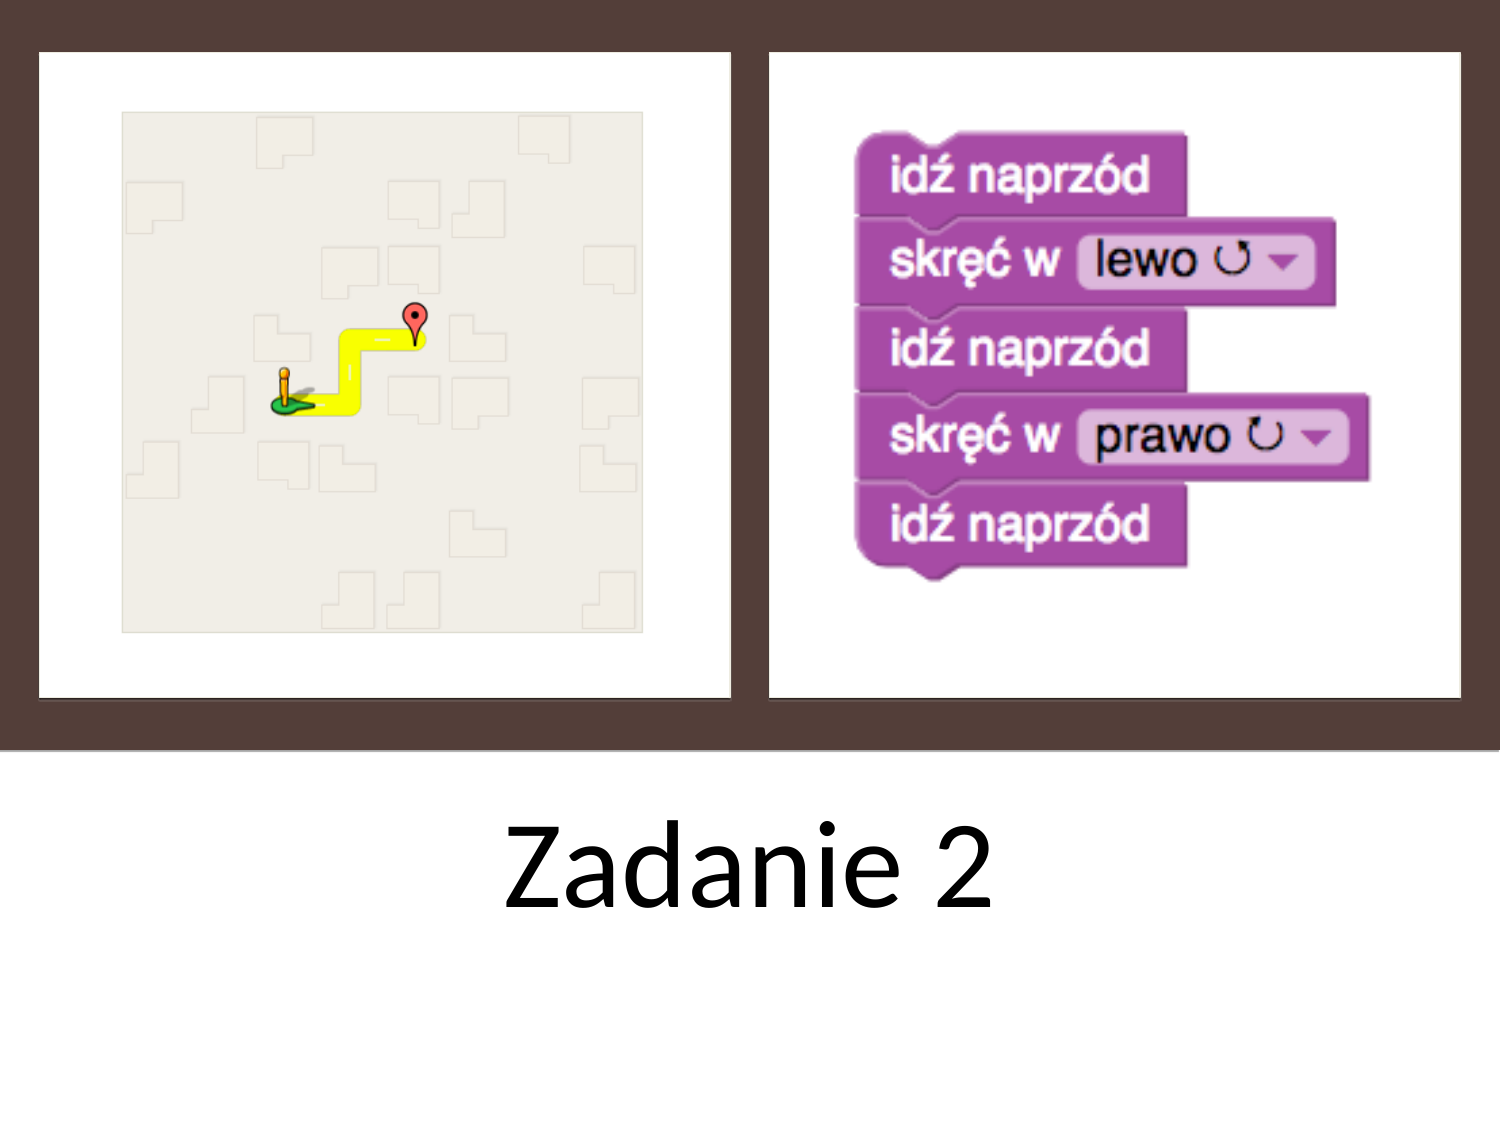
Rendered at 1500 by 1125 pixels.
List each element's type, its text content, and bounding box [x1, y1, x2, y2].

title Zadanie 2 [187, 761, 1313, 942]
picture [118, 104, 651, 646]
text_box [0, 0, 1500, 750]
picture [828, 104, 1402, 646]
